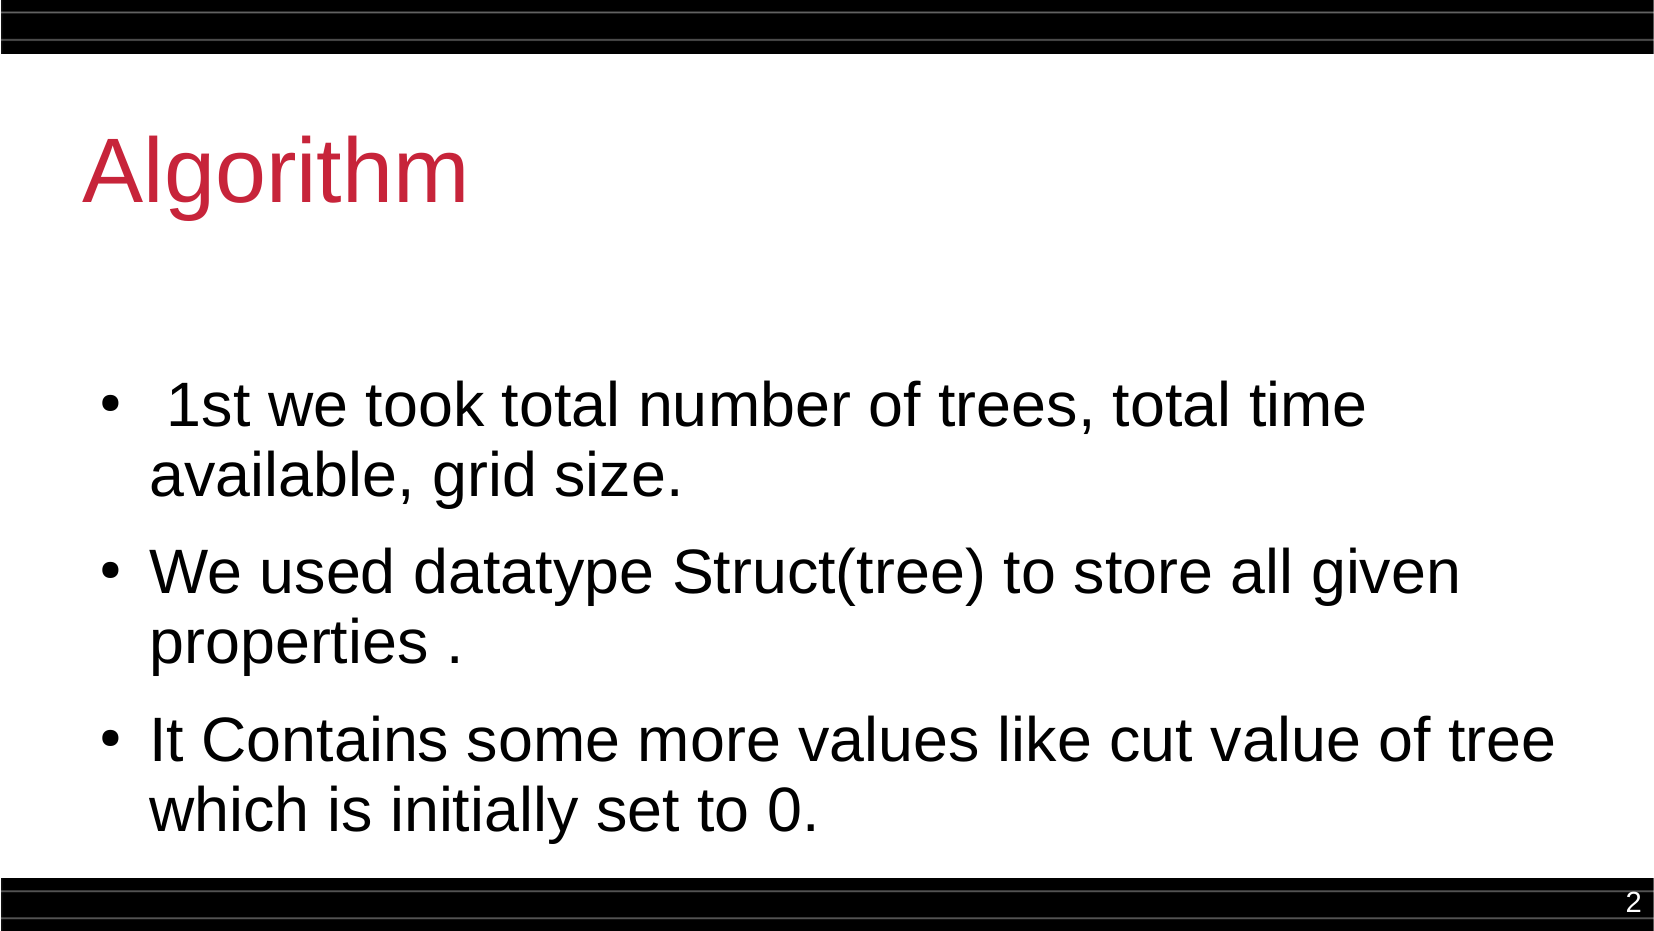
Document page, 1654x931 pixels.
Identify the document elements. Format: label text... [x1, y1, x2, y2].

title Algorithm [82, 92, 1571, 249]
picture [1, 878, 1654, 931]
picture [1, 0, 1654, 54]
list 1st we took total number of trees, total time available, grid size. We used datatype Struct(tree) to store all given properties . It Contains some more values like cut value of tree which is initially set to 0. [82, 271, 1571, 851]
